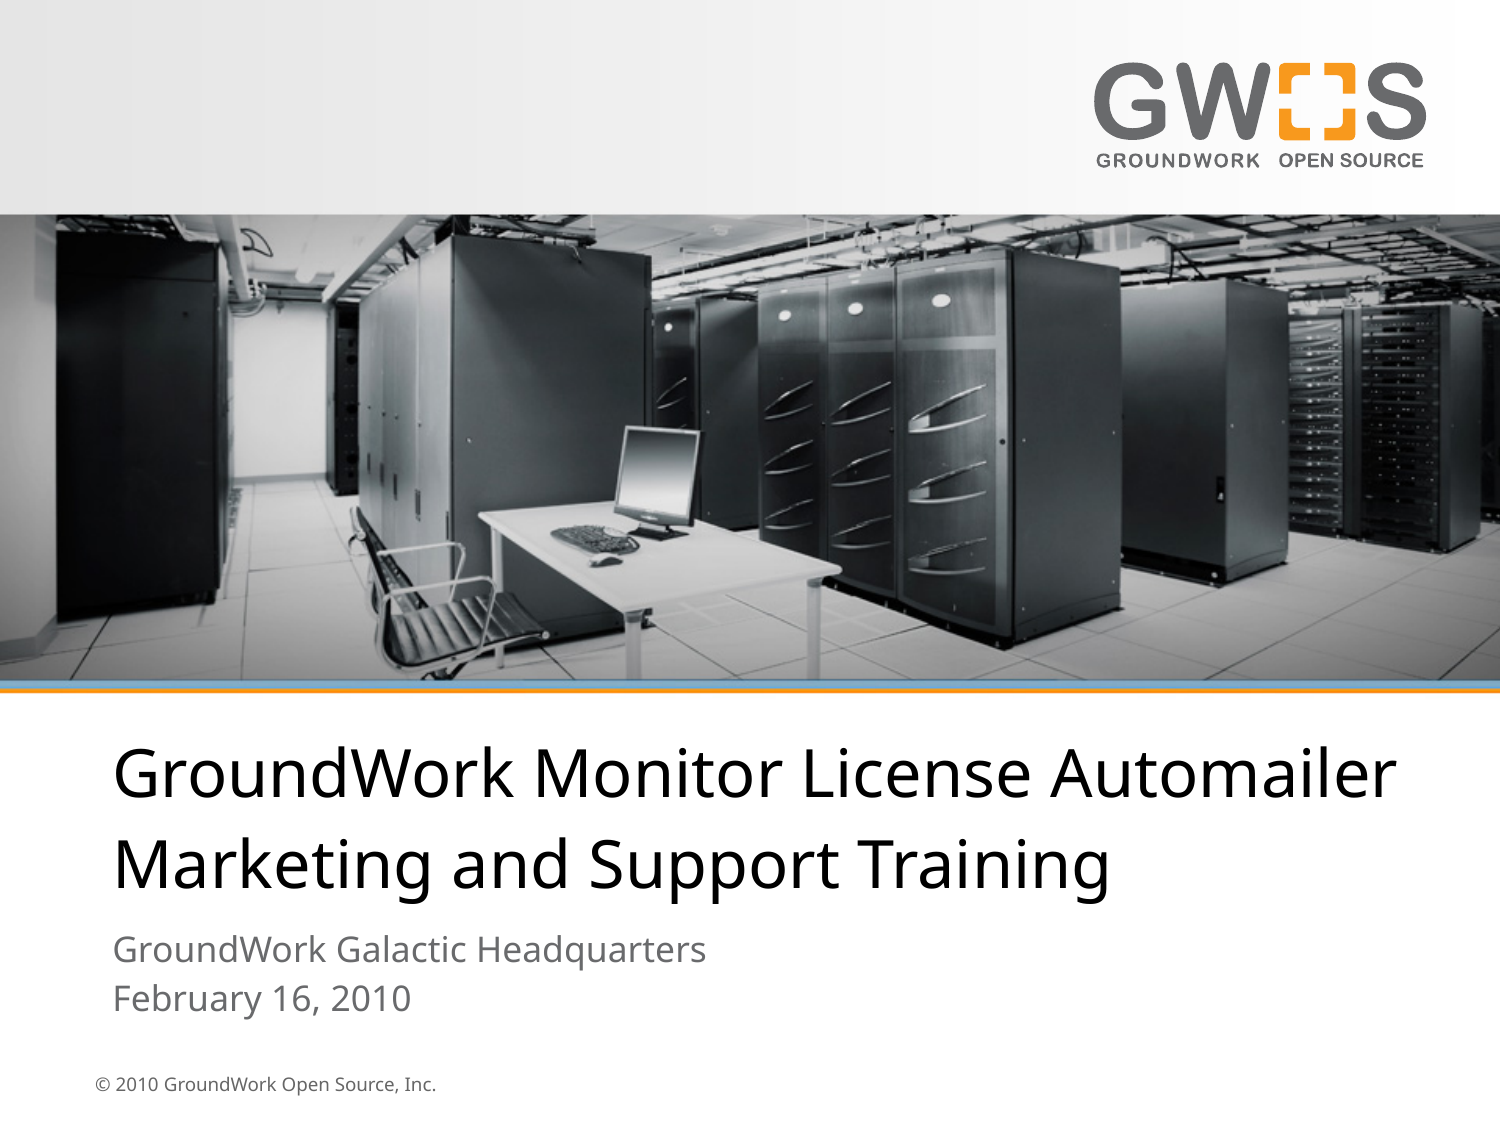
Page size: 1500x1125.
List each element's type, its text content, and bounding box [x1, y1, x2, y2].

list GroundWork Galactic Headquarters February 16, 2010 [78, 917, 1457, 1036]
list GroundWork Monitor License Automailer Marketing and Support Training [78, 702, 1457, 917]
picture [0, 0, 1500, 1125]
